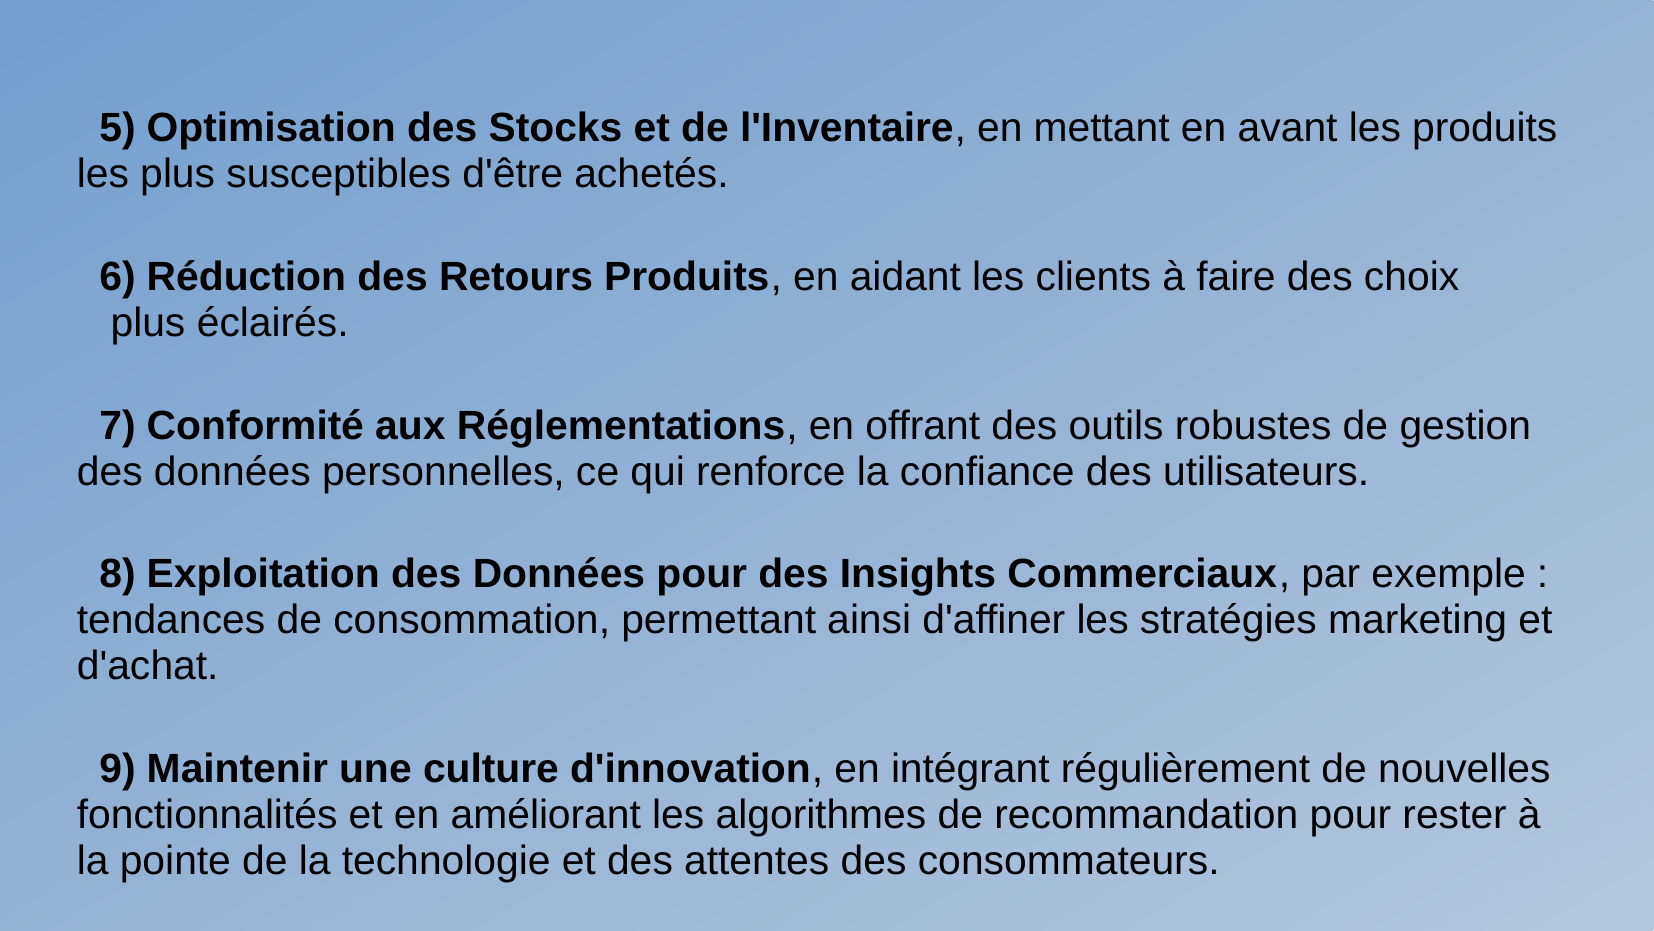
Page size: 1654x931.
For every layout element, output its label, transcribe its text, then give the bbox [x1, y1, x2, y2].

list 5) Optimisation des Stocks et de l'Inventaire, en mettant en avant les produits les plus susceptibles d'être achetés. 6) Réduction des Retours Produits, en aidant les clients à faire des choix plus éclairés. 7) Conformité aux Réglementations, en offrant des outils robustes de gestion des données personnelles, ce qui renforce la confiance des utilisateurs. 8) Exploitation des Données pour des Insights Commerciaux, par exemple : tendances de consommation, permettant ainsi d'affiner les stratégies marketing et d'achat. 9) Maintenir une culture d'innovation, en intégrant régulièrement de nouvelles fonctionnalités et en améliorant les algorithmes de recommandation pour rester à la pointe de la technologie et des attentes des consommateurs. [76, 52, 1565, 886]
